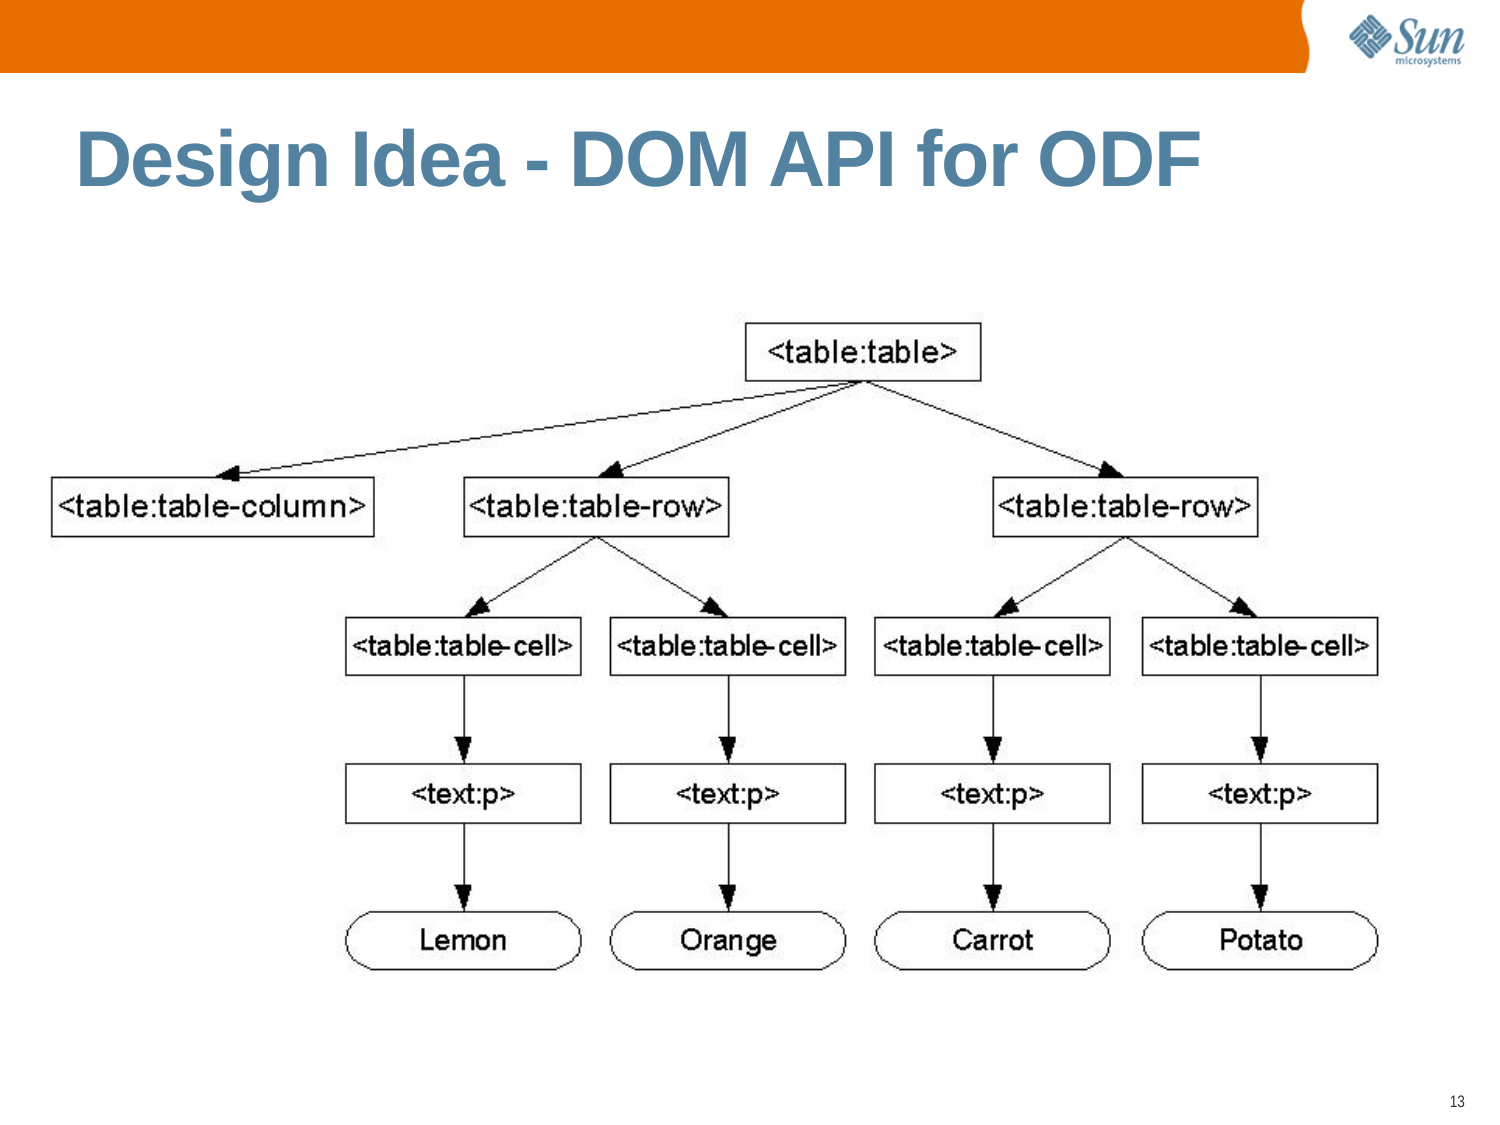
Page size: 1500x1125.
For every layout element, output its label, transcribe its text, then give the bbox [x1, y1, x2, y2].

title Design Idea - DOM API for ODF [75, 123, 1437, 227]
picture [0, 0, 1500, 73]
picture [0, 262, 1500, 1022]
